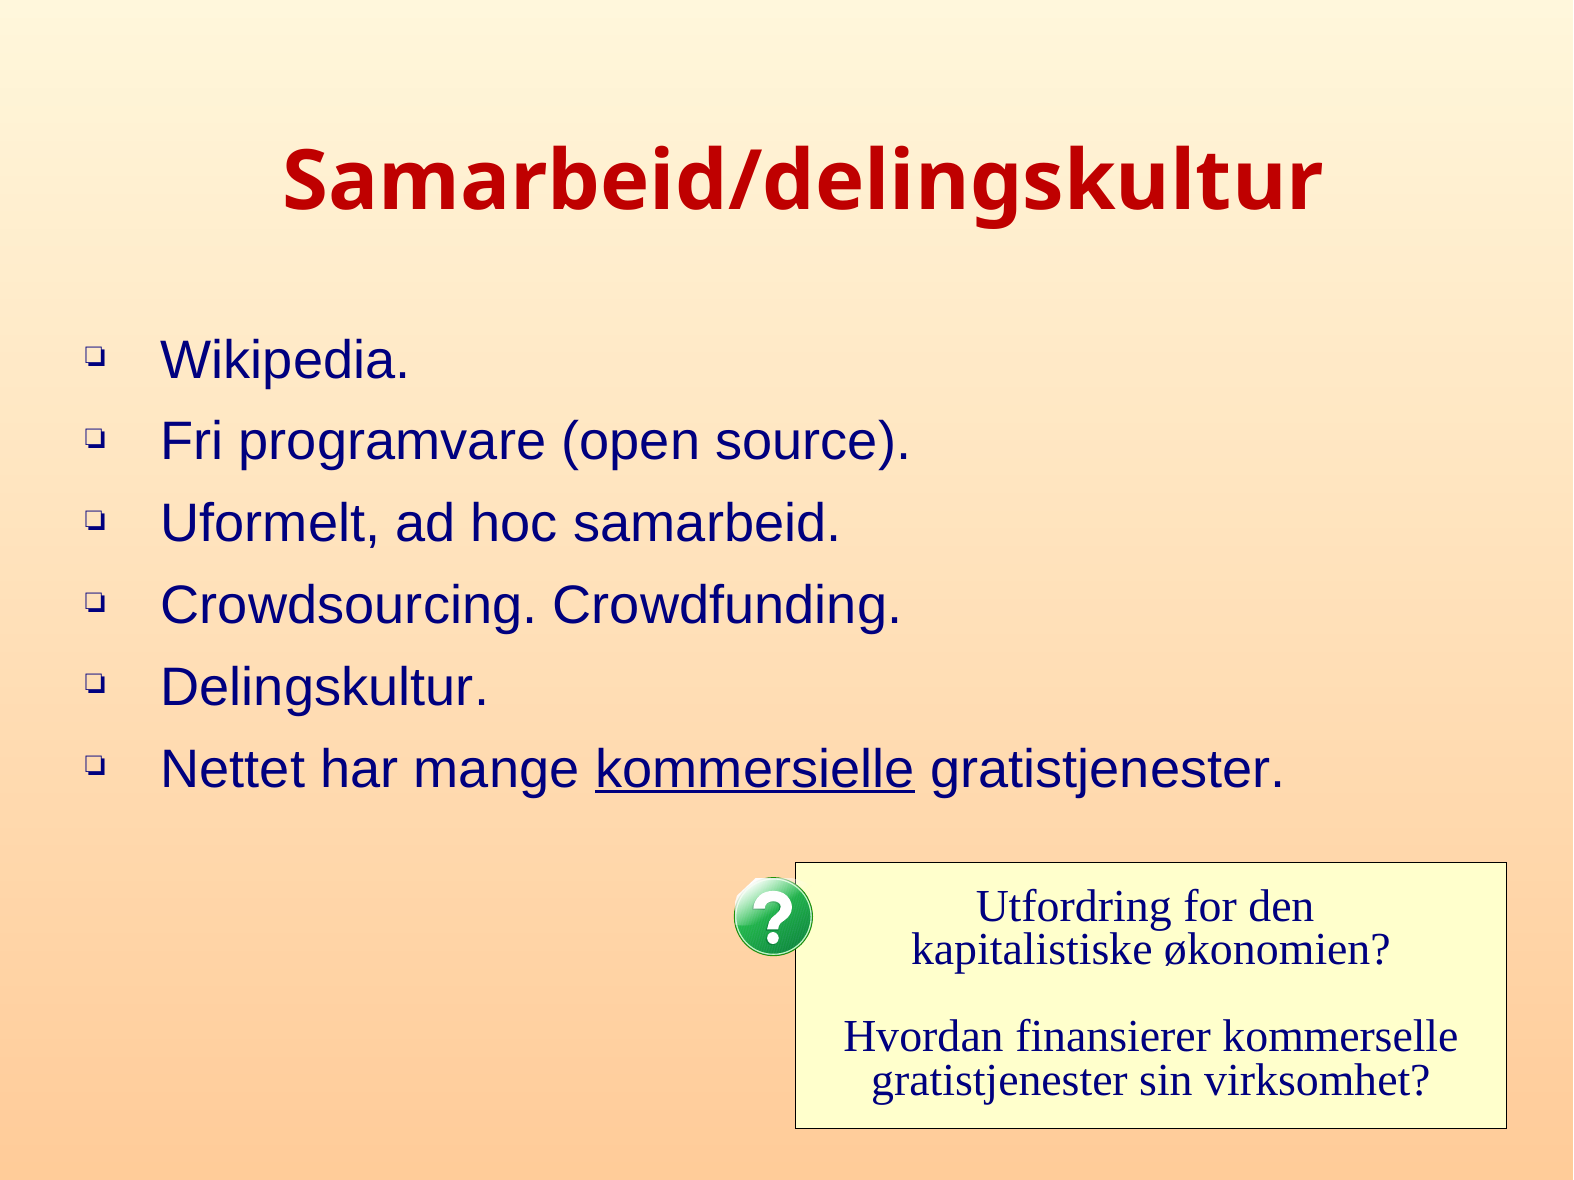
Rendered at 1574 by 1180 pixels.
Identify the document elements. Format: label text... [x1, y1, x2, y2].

list Wikipedia. Fri programvare (open source). Uformelt, ad hoc samarbeid. Crowdsourcing. Crowdfunding. Delingskultur. Nettet har mange kommersielle gratistjenester. [85, 336, 1539, 1170]
text_box Utfordring for den kapitalistiske økonomien? Hvordan finansierer kommerselle gratistjenester sin virksomhet? [795, 862, 1507, 1129]
title Samarbeid/delingskultur [52, 51, 1556, 306]
picture [717, 858, 831, 972]
